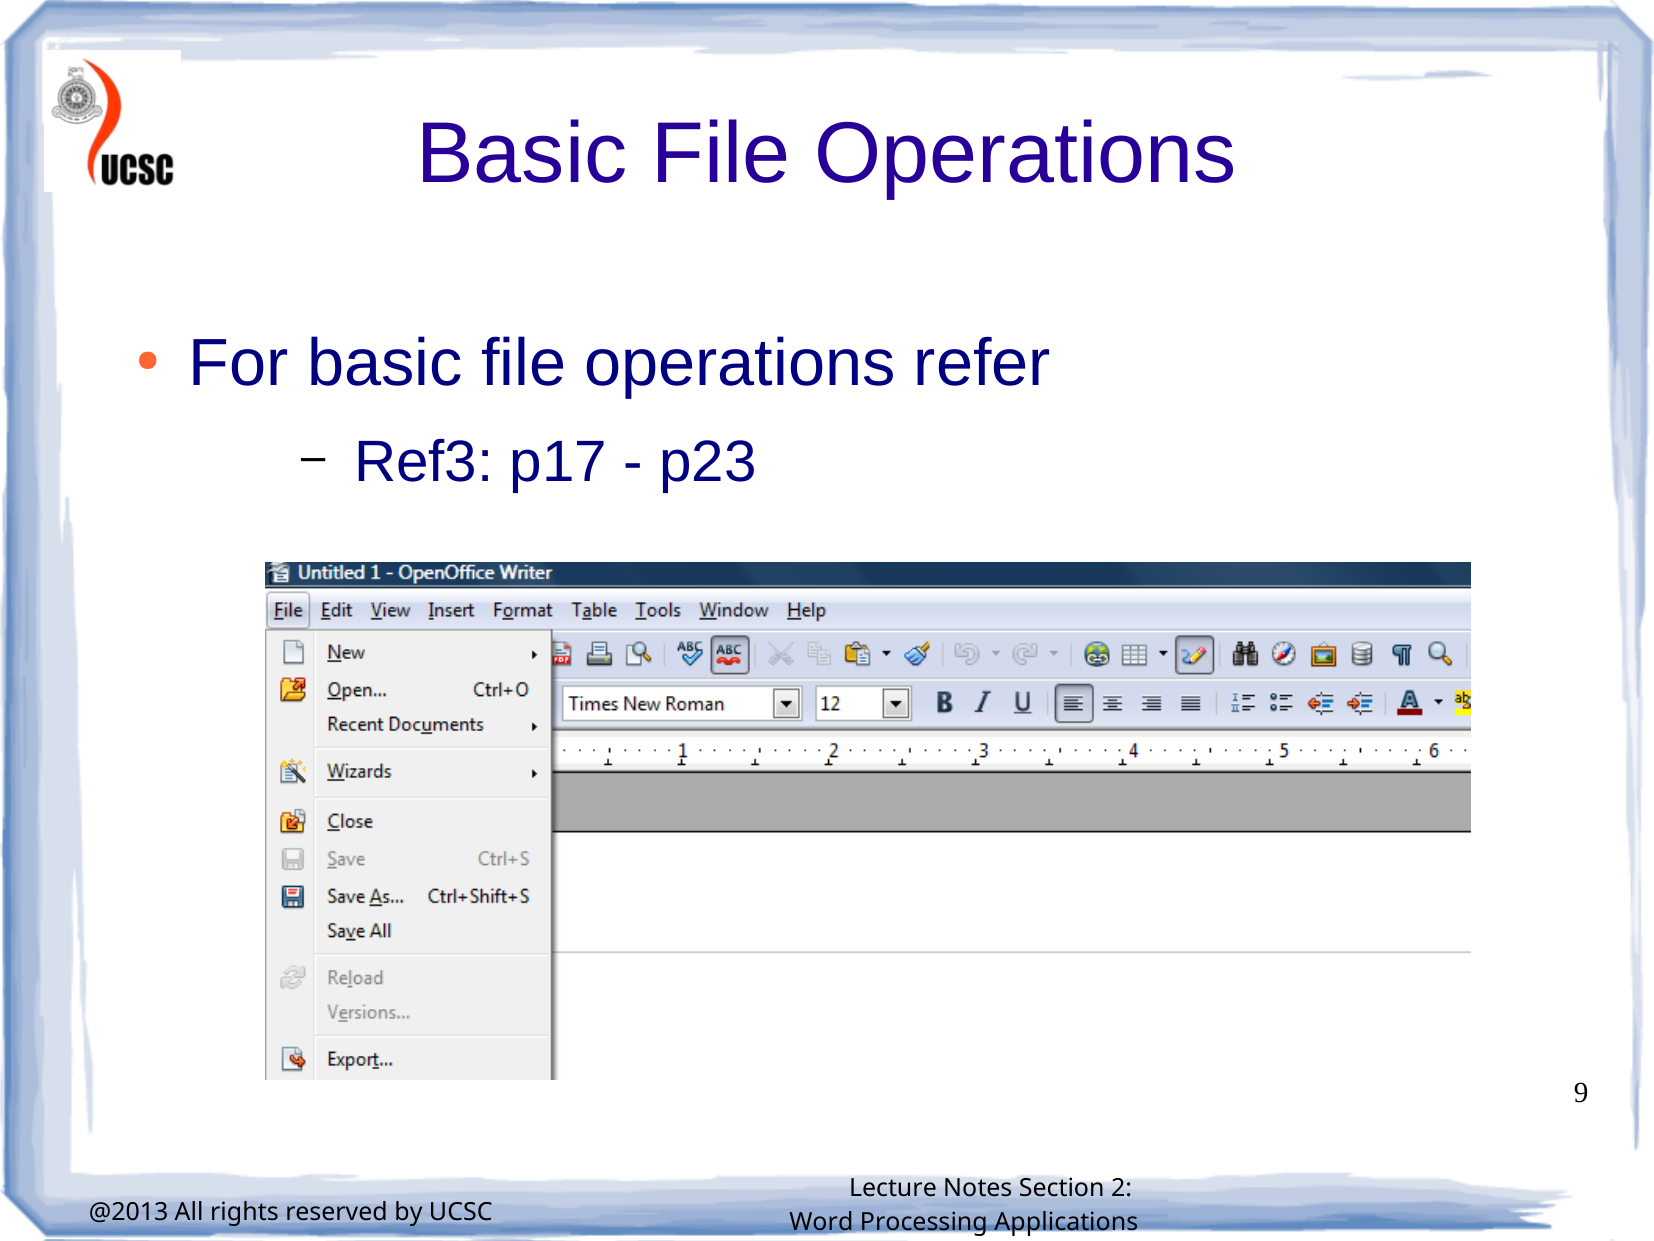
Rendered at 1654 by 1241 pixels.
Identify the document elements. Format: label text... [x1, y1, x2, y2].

title Basic File Operations [82, 49, 1571, 257]
list For basic file operations refer Ref3: p17 - p23 [118, 324, 1571, 1004]
picture [0, 0, 1654, 1241]
